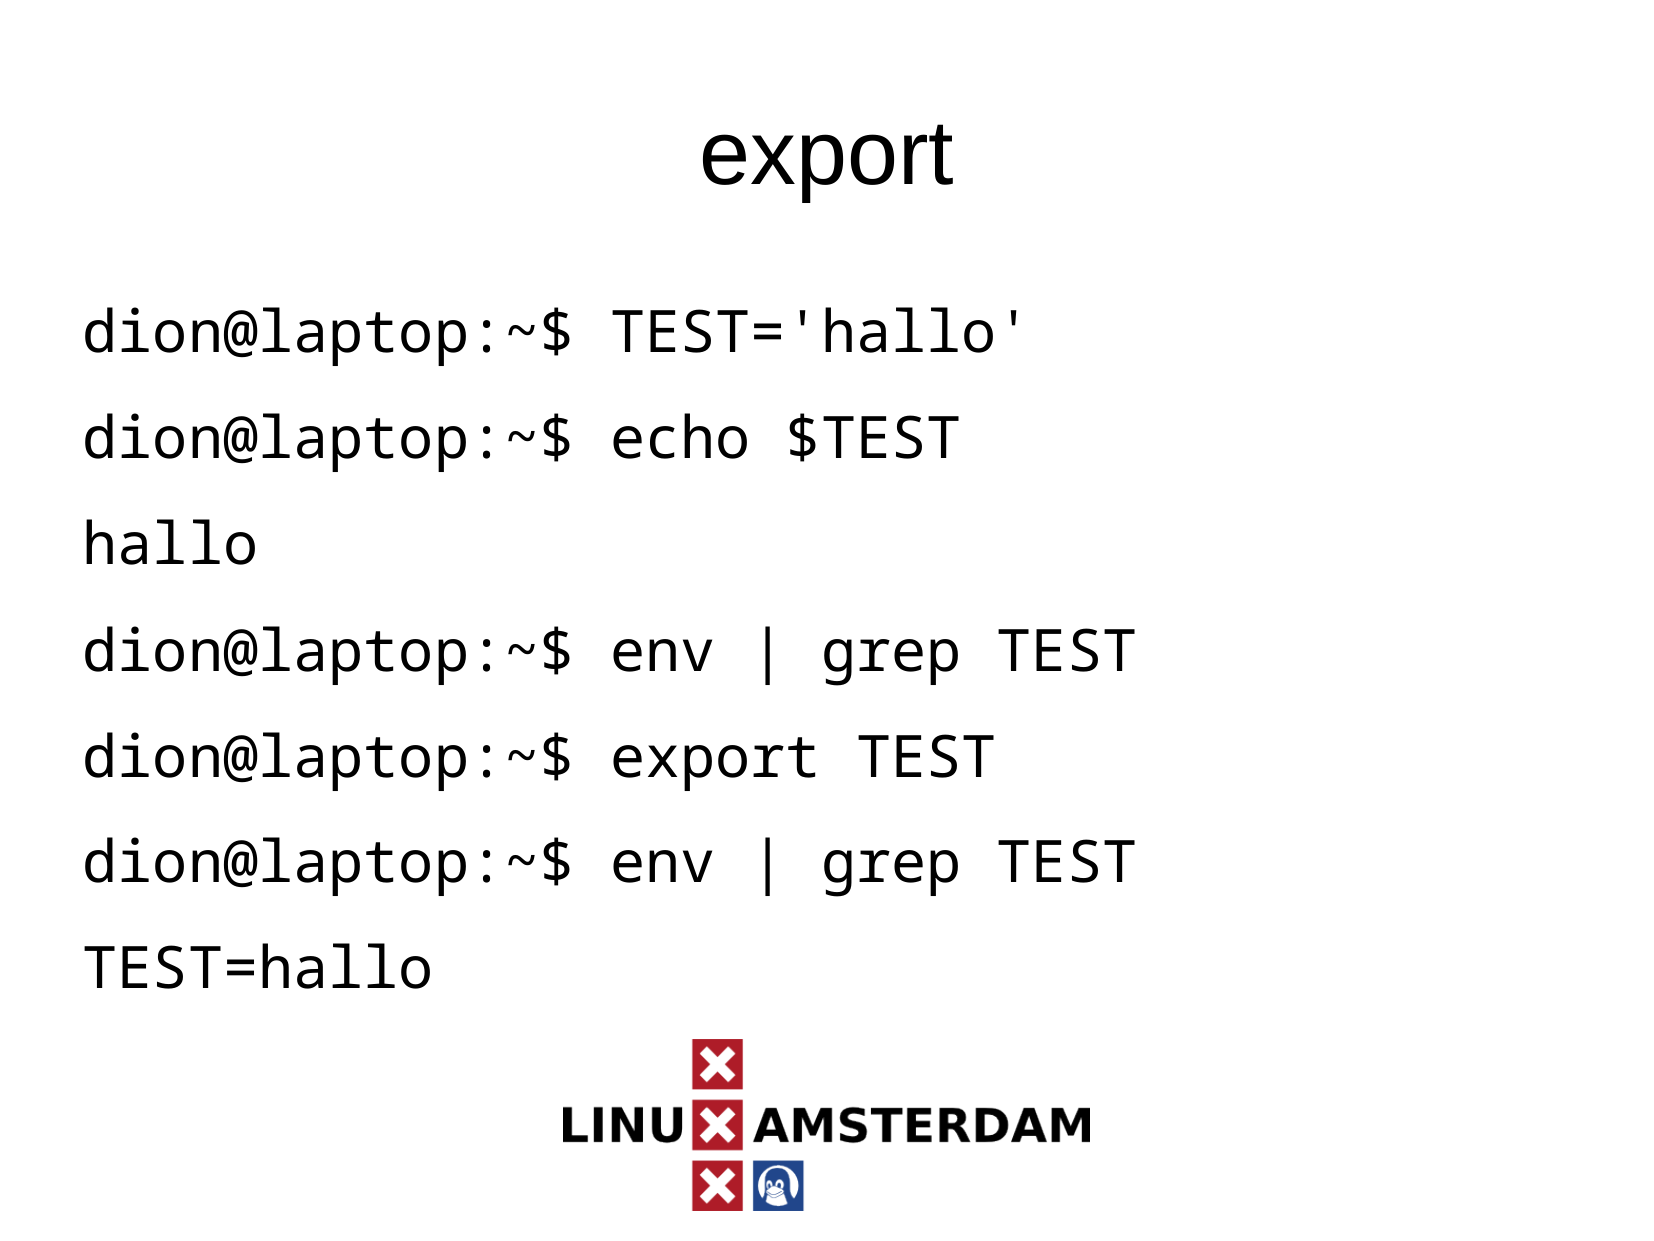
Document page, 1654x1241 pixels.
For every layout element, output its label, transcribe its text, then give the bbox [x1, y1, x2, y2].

title export [82, 49, 1571, 257]
picture [563, 1039, 1090, 1211]
list dion@laptop:~$ TEST='hallo' dion@laptop:~$ echo $TEST hallo dion@laptop:~$ env | grep TEST dion@laptop:~$ export TEST dion@laptop:~$ env | grep TEST TEST=hallo [82, 290, 1571, 1010]
